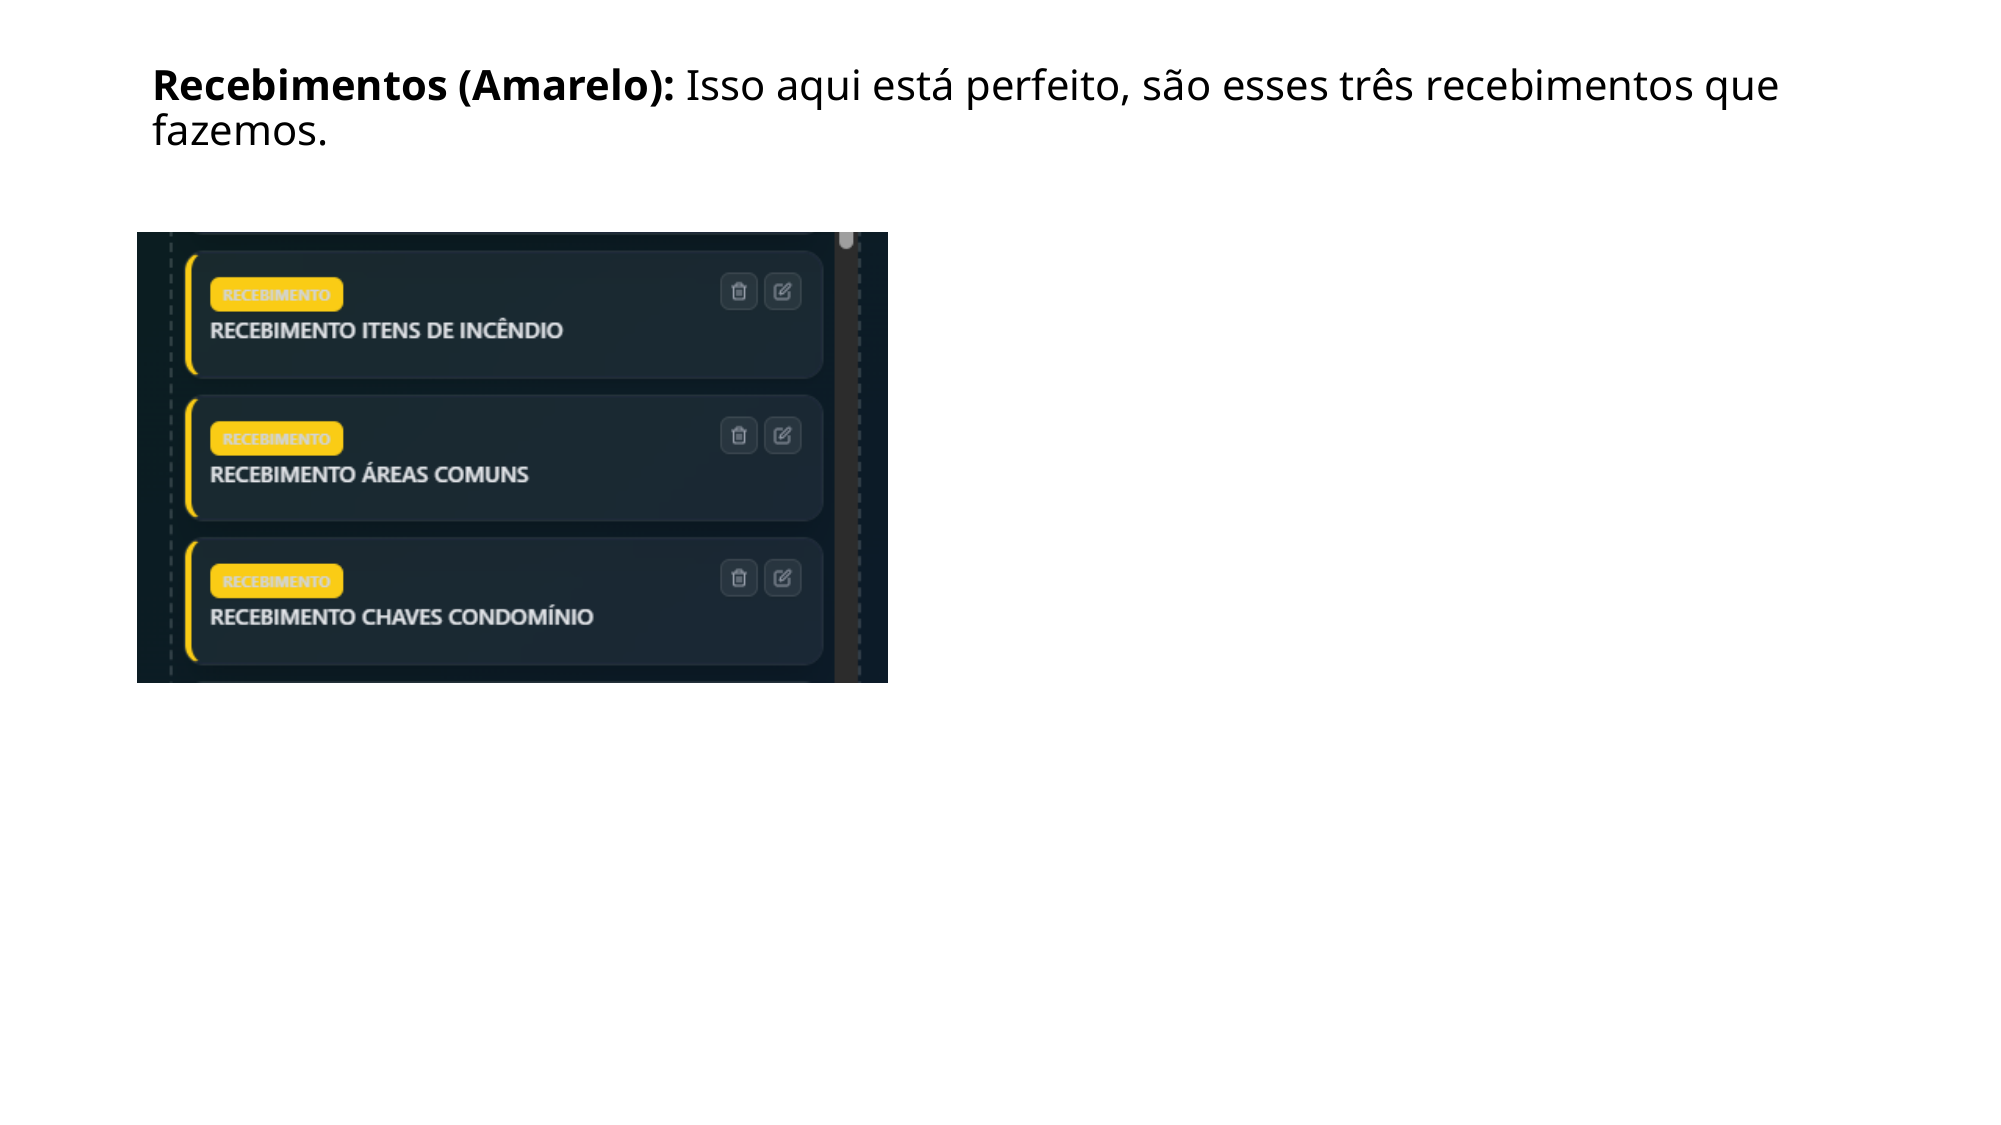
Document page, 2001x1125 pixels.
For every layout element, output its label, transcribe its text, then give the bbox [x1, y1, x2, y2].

title Recebimentos (Amarelo): Isso aqui está perfeito, são esses três recebimentos que fazemos. [137, 60, 1863, 254]
picture [137, 232, 888, 683]
